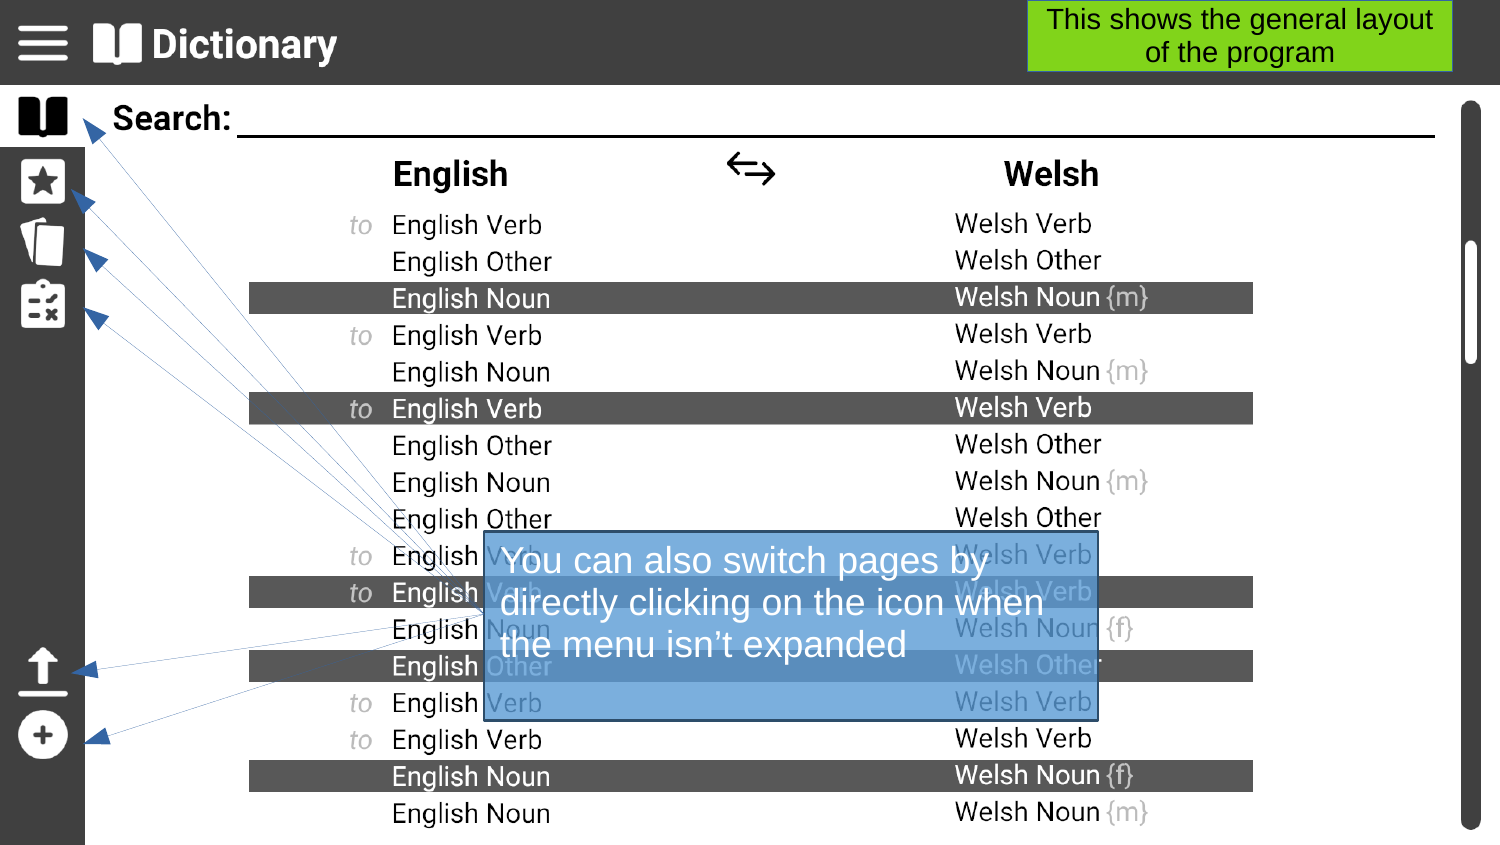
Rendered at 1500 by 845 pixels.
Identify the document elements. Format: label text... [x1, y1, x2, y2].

text_box This shows the general layout of the program [1027, 0, 1453, 72]
text_box You can also switch pages by directly clicking on the icon when the menu isn’t expanded [484, 531, 1099, 721]
picture [0, 0, 1500, 845]
